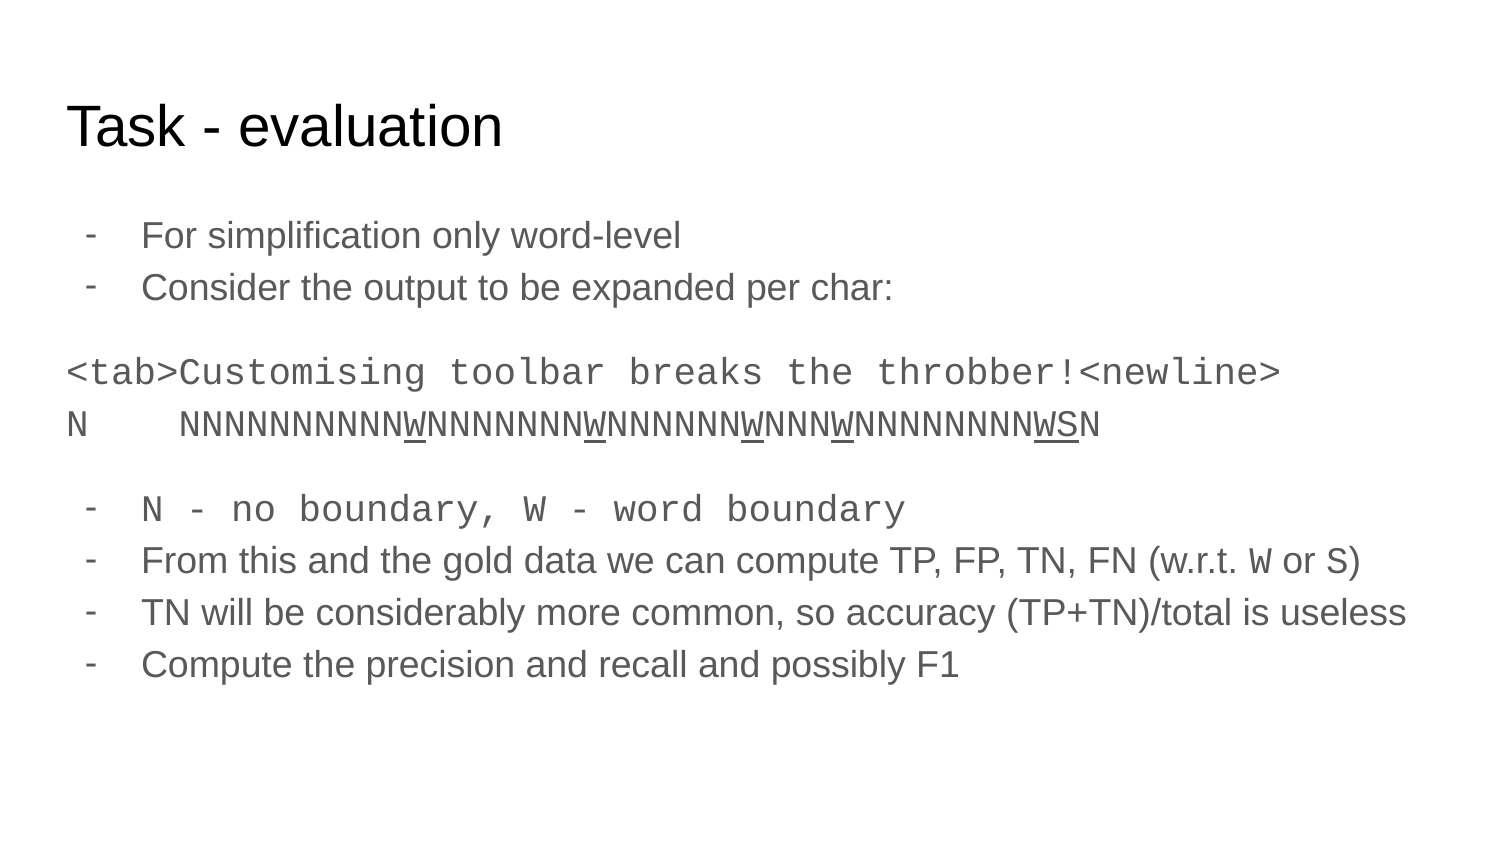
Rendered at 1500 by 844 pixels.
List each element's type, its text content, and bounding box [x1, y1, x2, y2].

title Task - evaluation [51, 72, 1449, 167]
list For simplification only word-level Consider the output to be expanded per char: <tab>Customising toolbar breaks the throbber!<newline> N NNNNNNNNNNWNNNNNNNWNNNNNNWNNNWNNNNNNNNWSN N - no boundary, W - word boundary From this and the gold data we can compute TP, FP, TN, FN (w.r.t. W or S) TN will be considerably more common, so accuracy (TP+TN)/total is useless Compute the precision and recall and possibly F1 [51, 189, 1449, 787]
